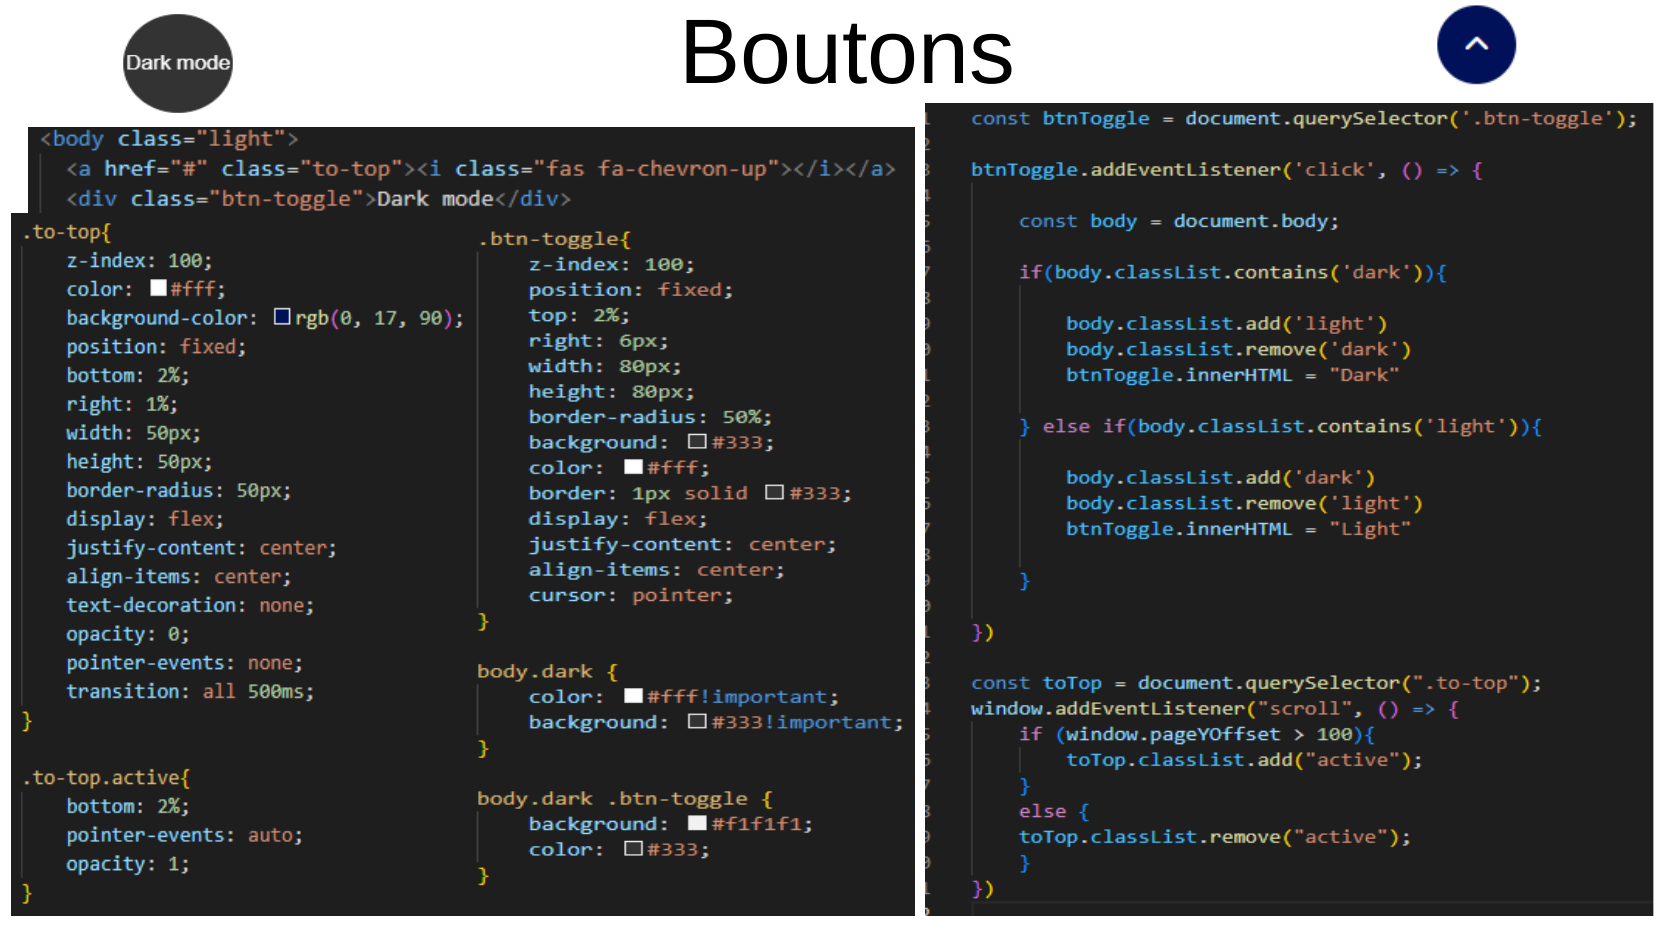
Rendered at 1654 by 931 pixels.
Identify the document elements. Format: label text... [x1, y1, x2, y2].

picture [11, 127, 915, 916]
picture [118, 13, 237, 119]
picture [1436, 1, 1518, 89]
picture [925, 103, 1654, 916]
title Boutons [177, 0, 1518, 130]
